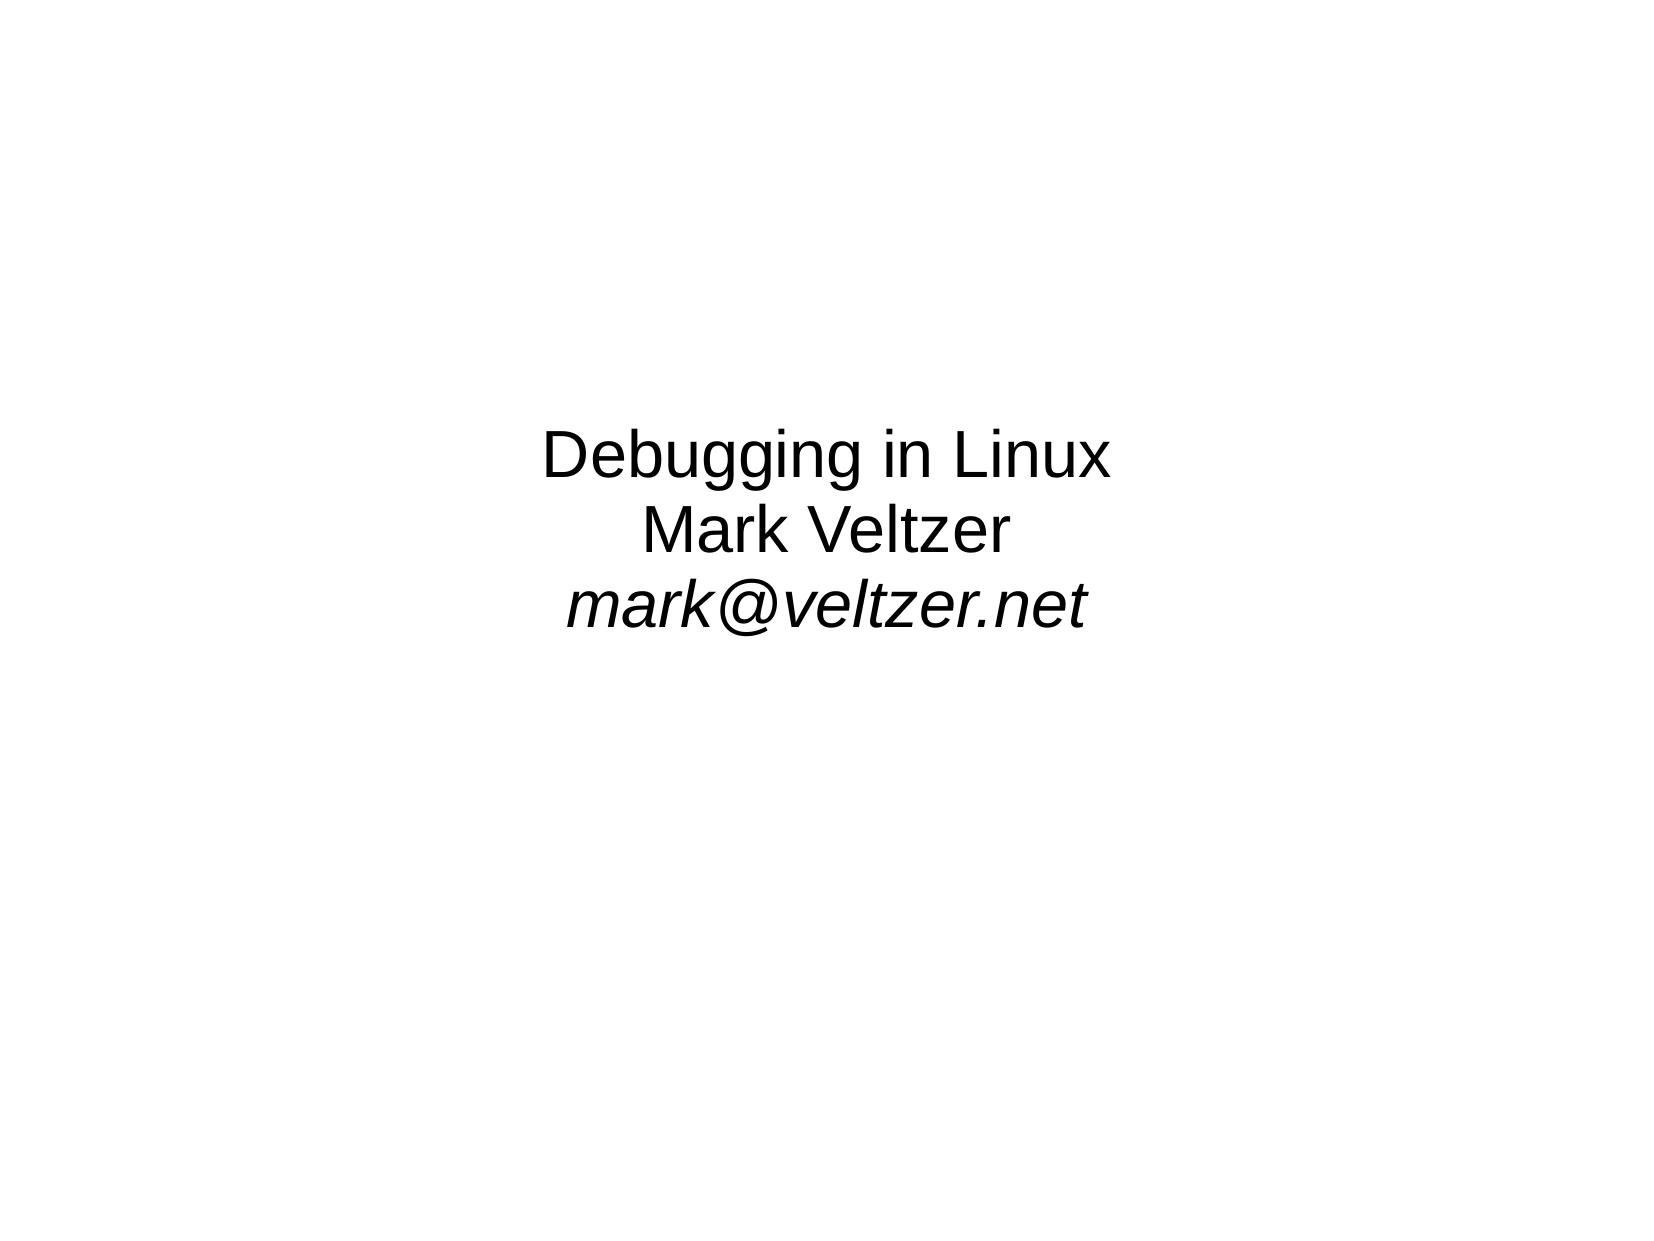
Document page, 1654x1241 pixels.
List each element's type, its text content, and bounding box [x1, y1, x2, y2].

subtitle Debugging in Linux Mark Veltzer mark@veltzer.net [82, 49, 1571, 1010]
